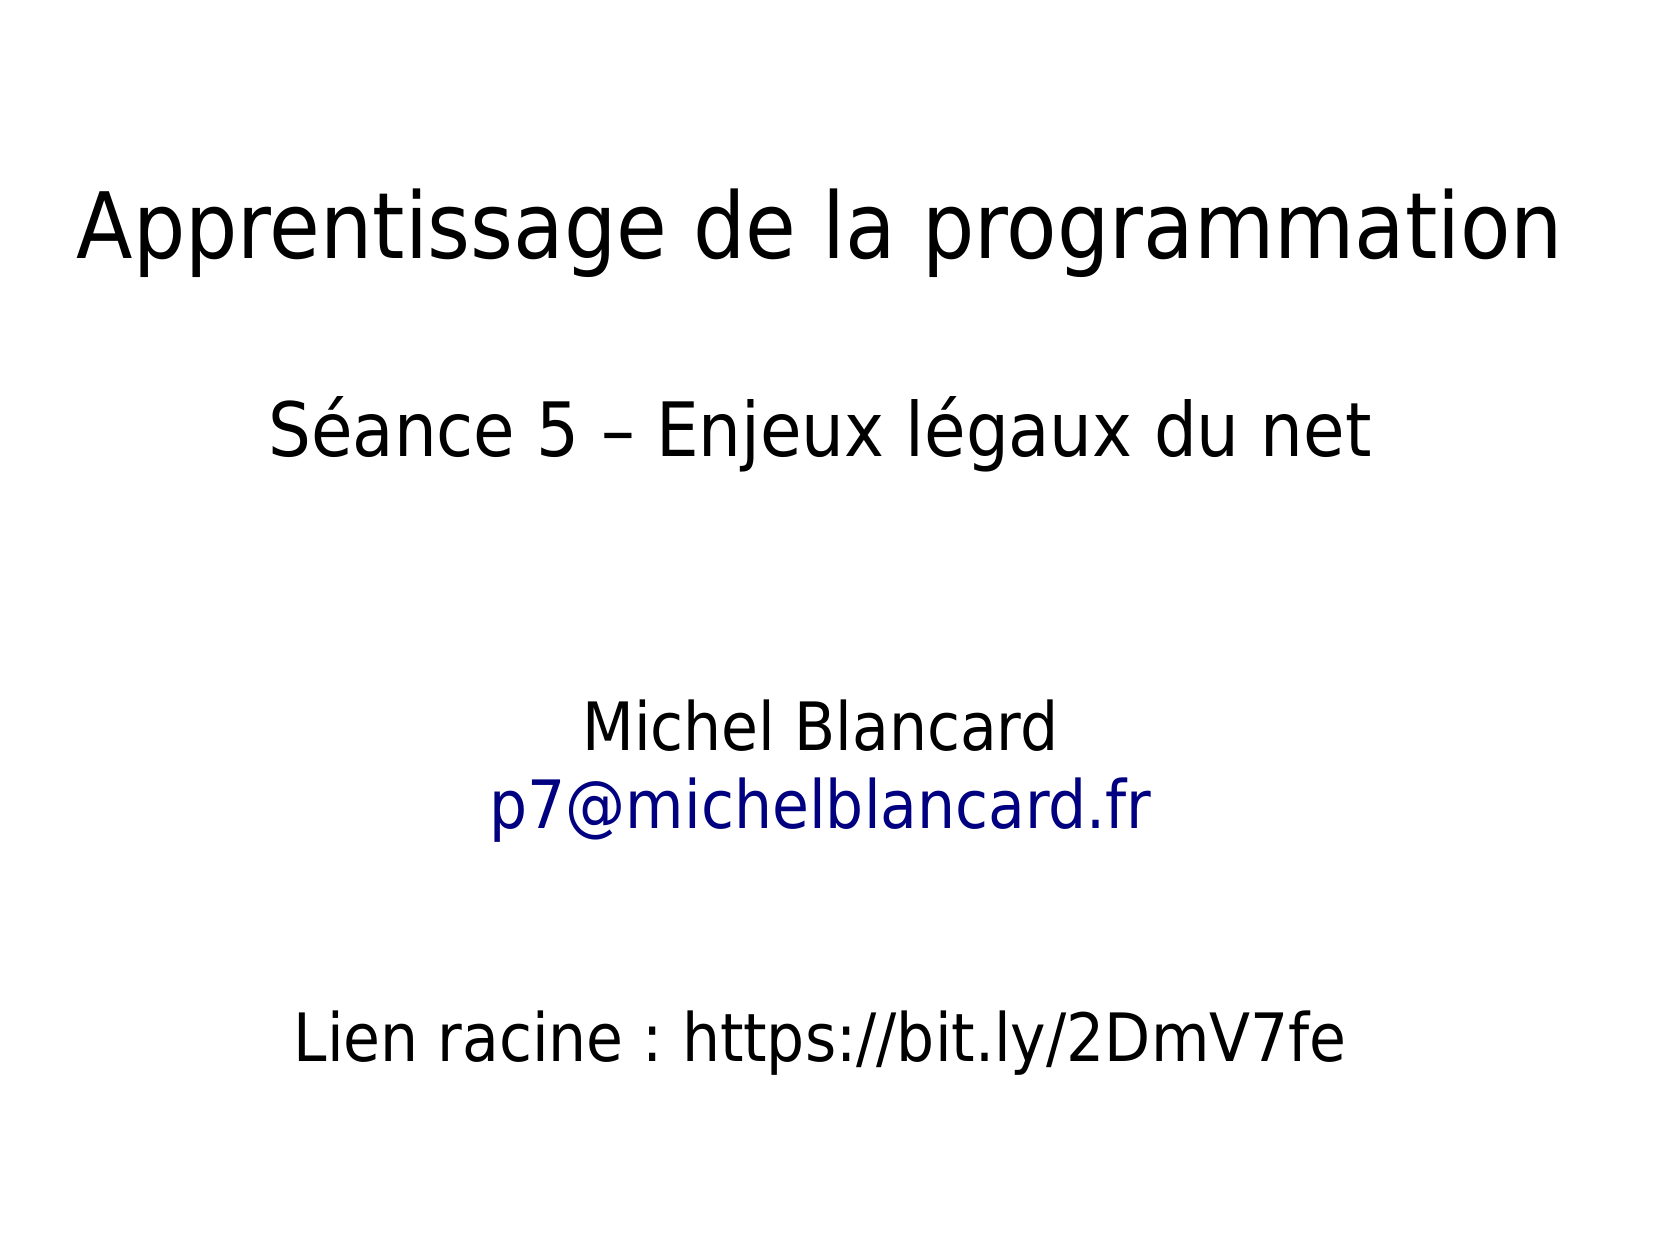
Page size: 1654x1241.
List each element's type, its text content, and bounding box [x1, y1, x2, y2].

title Apprentissage de la programmation Séance 5 – Enjeux légaux du net Michel Blancard p7@michelblancard.fr Lien racine : https://bit.ly/2DmV7fe [35, 129, 1607, 1122]
